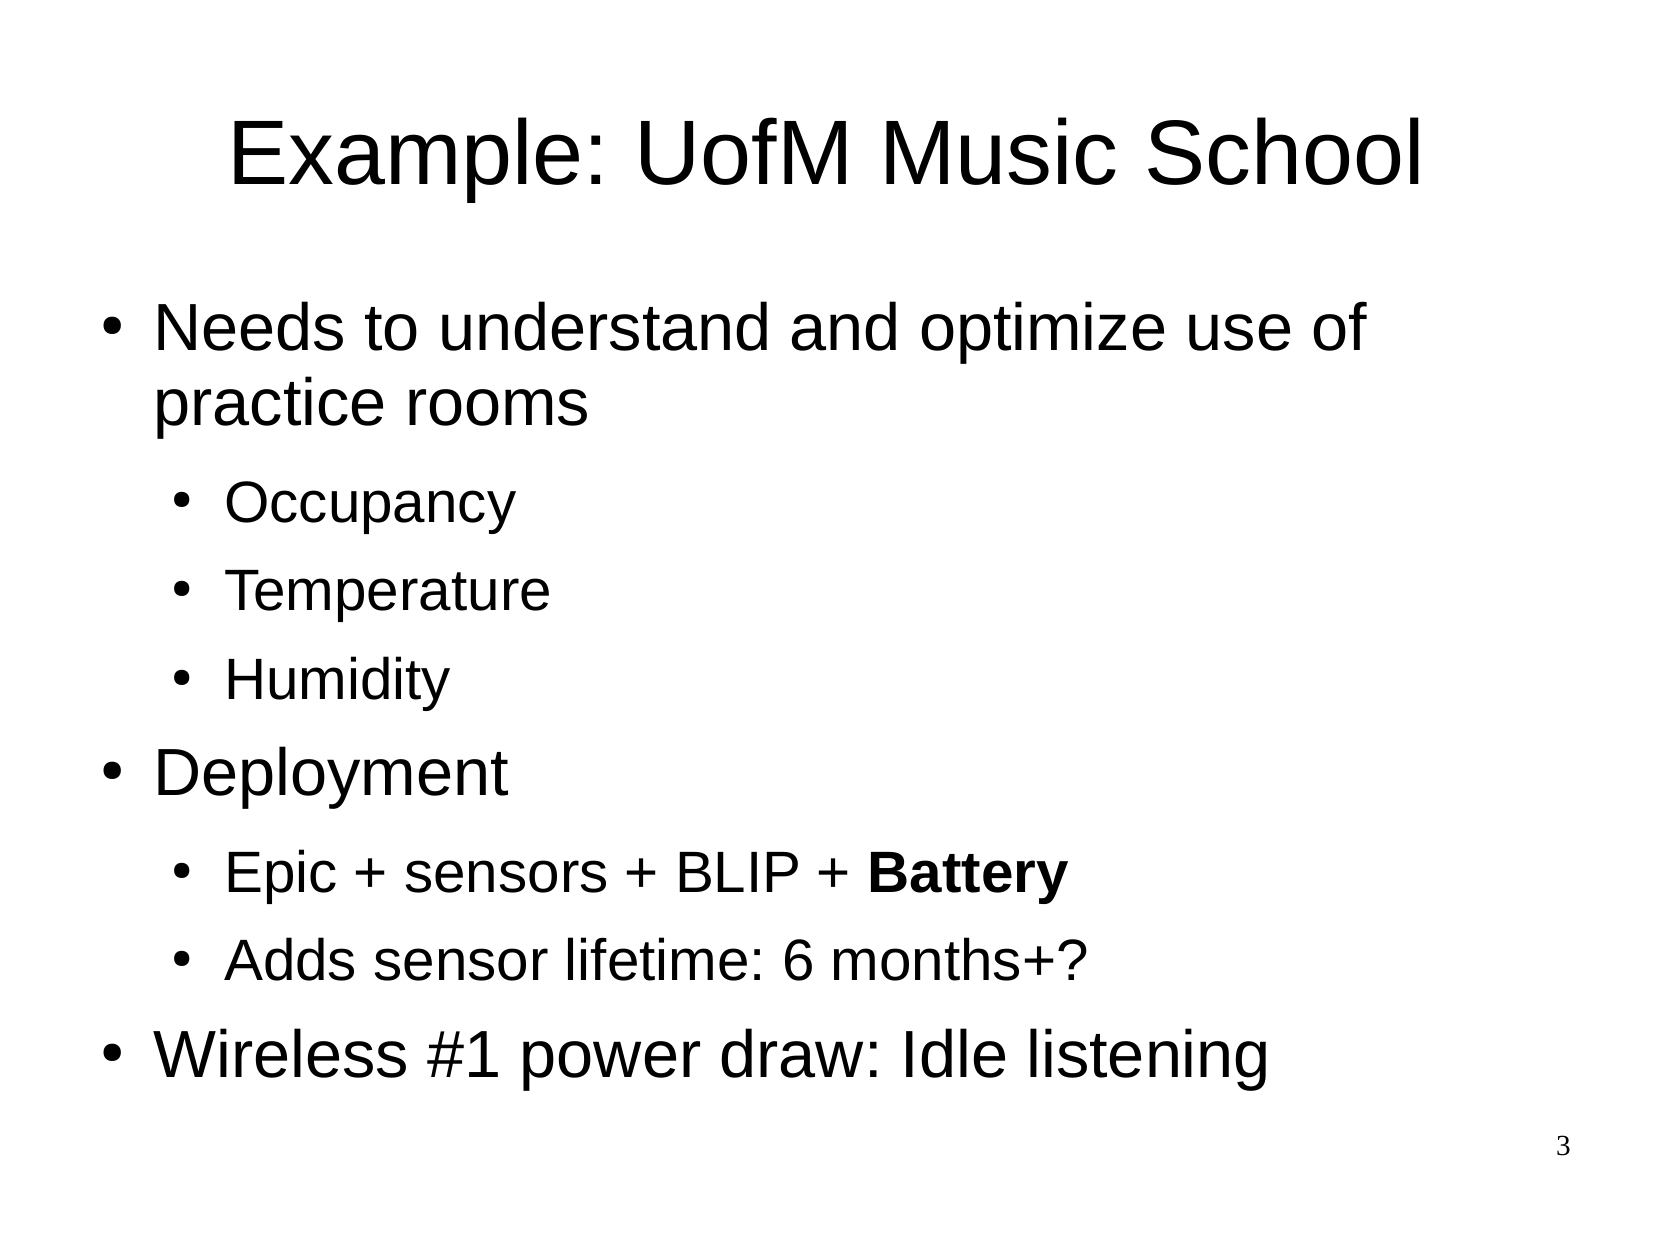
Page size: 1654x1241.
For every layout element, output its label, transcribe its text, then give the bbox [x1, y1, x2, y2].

title Example: UofM Music School [82, 56, 1571, 250]
list Needs to understand and optimize use of practice rooms Occupancy Temperature Humidity Deployment Epic + sensors + BLIP + Battery Adds sensor lifetime: 6 months+? Wireless #1 power draw: Idle listening [82, 290, 1571, 1109]
